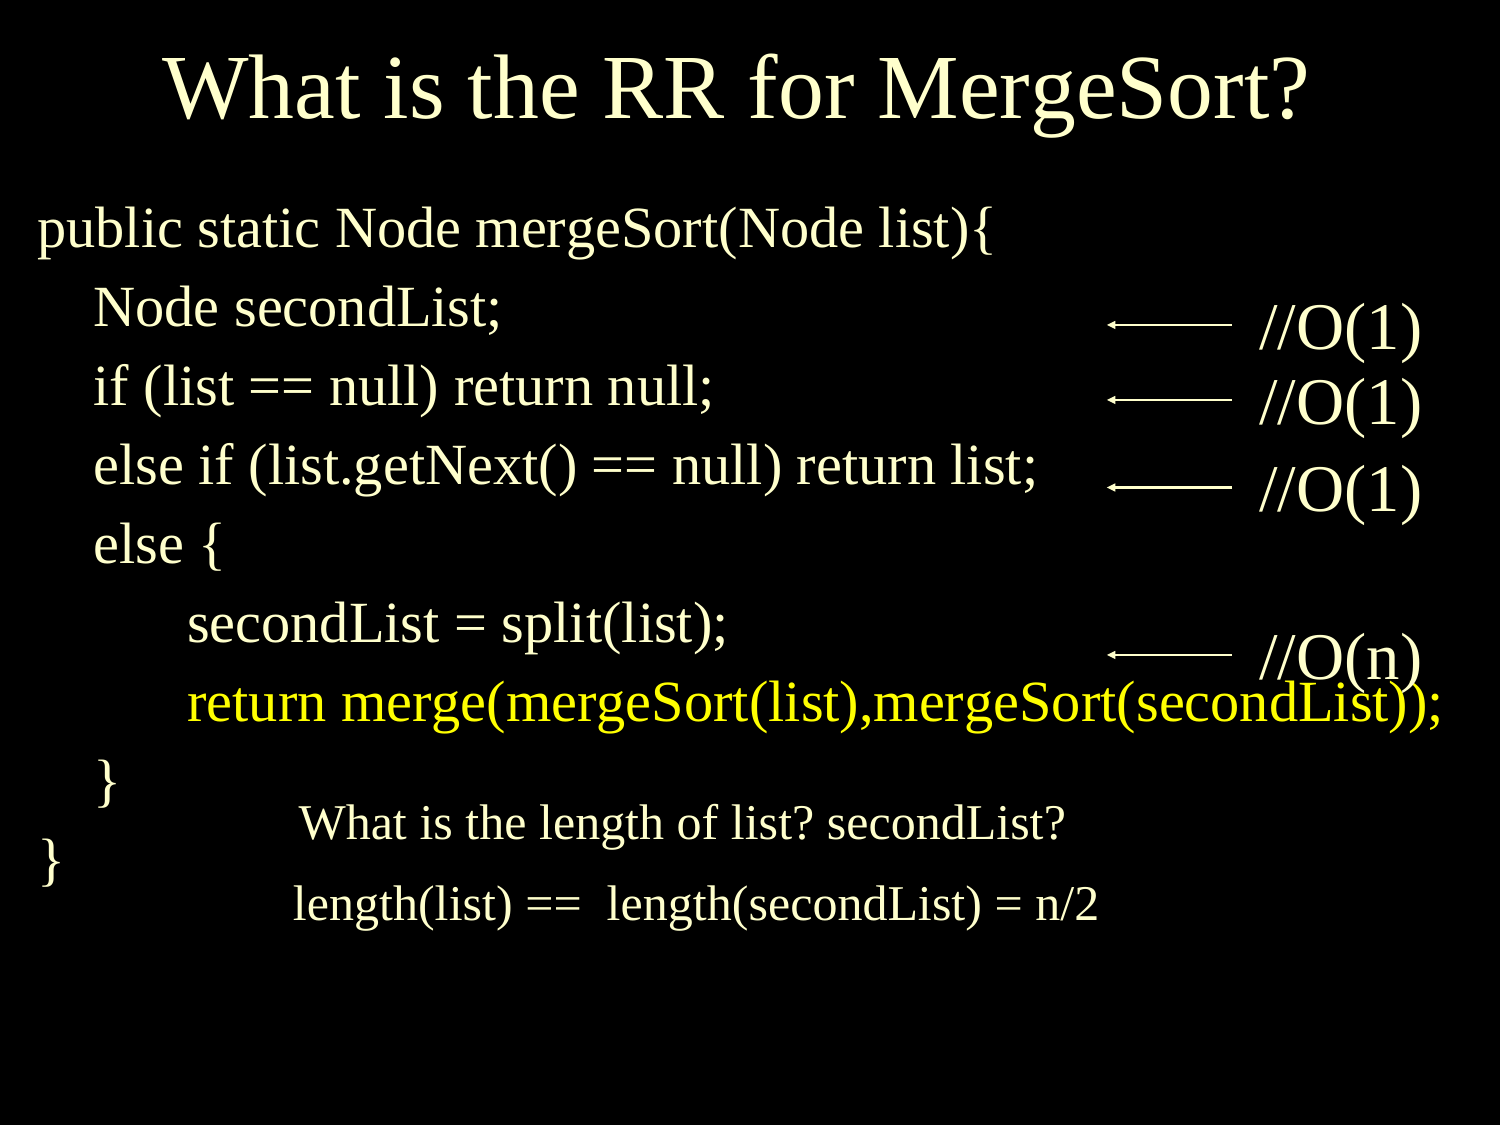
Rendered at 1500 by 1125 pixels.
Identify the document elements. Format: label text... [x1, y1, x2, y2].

text_box //O(1) [1306, 307, 1335, 347]
list public static Node mergeSort(Node list){ Node secondList; if (list == null) return null; else if (list.getNext() == null) return list; else { secondList = split(list); return merge(mergeSort(list),mergeSort(secondList)); } } [22, 187, 1482, 1026]
text_box length(list) == length(secondList) = n/2 [278, 862, 1116, 938]
text_box //O(n) [1244, 604, 1438, 701]
text_box What is the length of list? secondList? [283, 781, 1082, 858]
title What is the RR for MergeSort? [8, 28, 1467, 147]
text_box //O(1) [1244, 274, 1438, 349]
text_box //O(1) [1244, 349, 1438, 437]
text_box //O(1) [1244, 437, 1438, 533]
